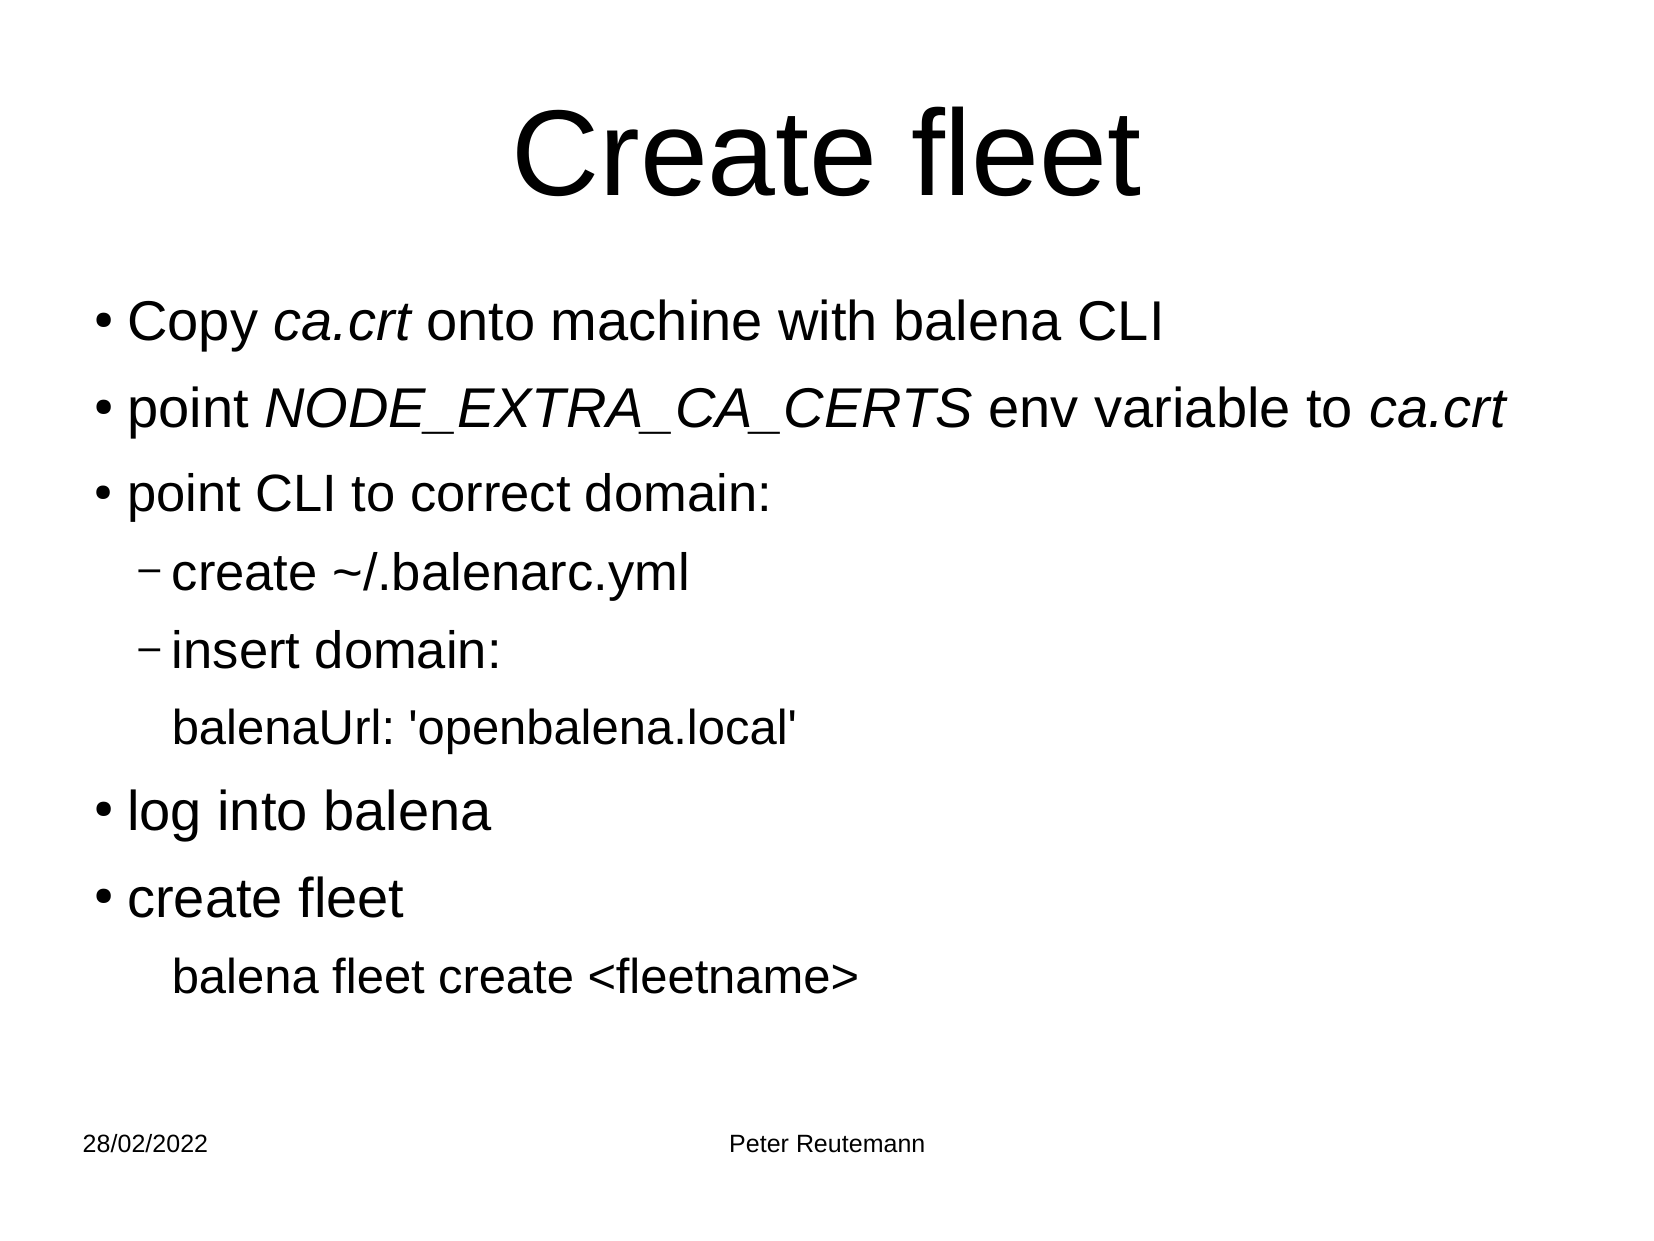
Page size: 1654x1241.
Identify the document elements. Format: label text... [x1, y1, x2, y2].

list Copy ca.crt onto machine with balena CLI point NODE_EXTRA_CA_CERTS env variable to ca.crt point CLI to correct domain: create ~/.balenarc.yml insert domain: balenaUrl: 'openbalena.local' log into balena create fleet balena fleet create <fleetname> [82, 290, 1571, 1010]
title Create fleet [82, 49, 1571, 257]
